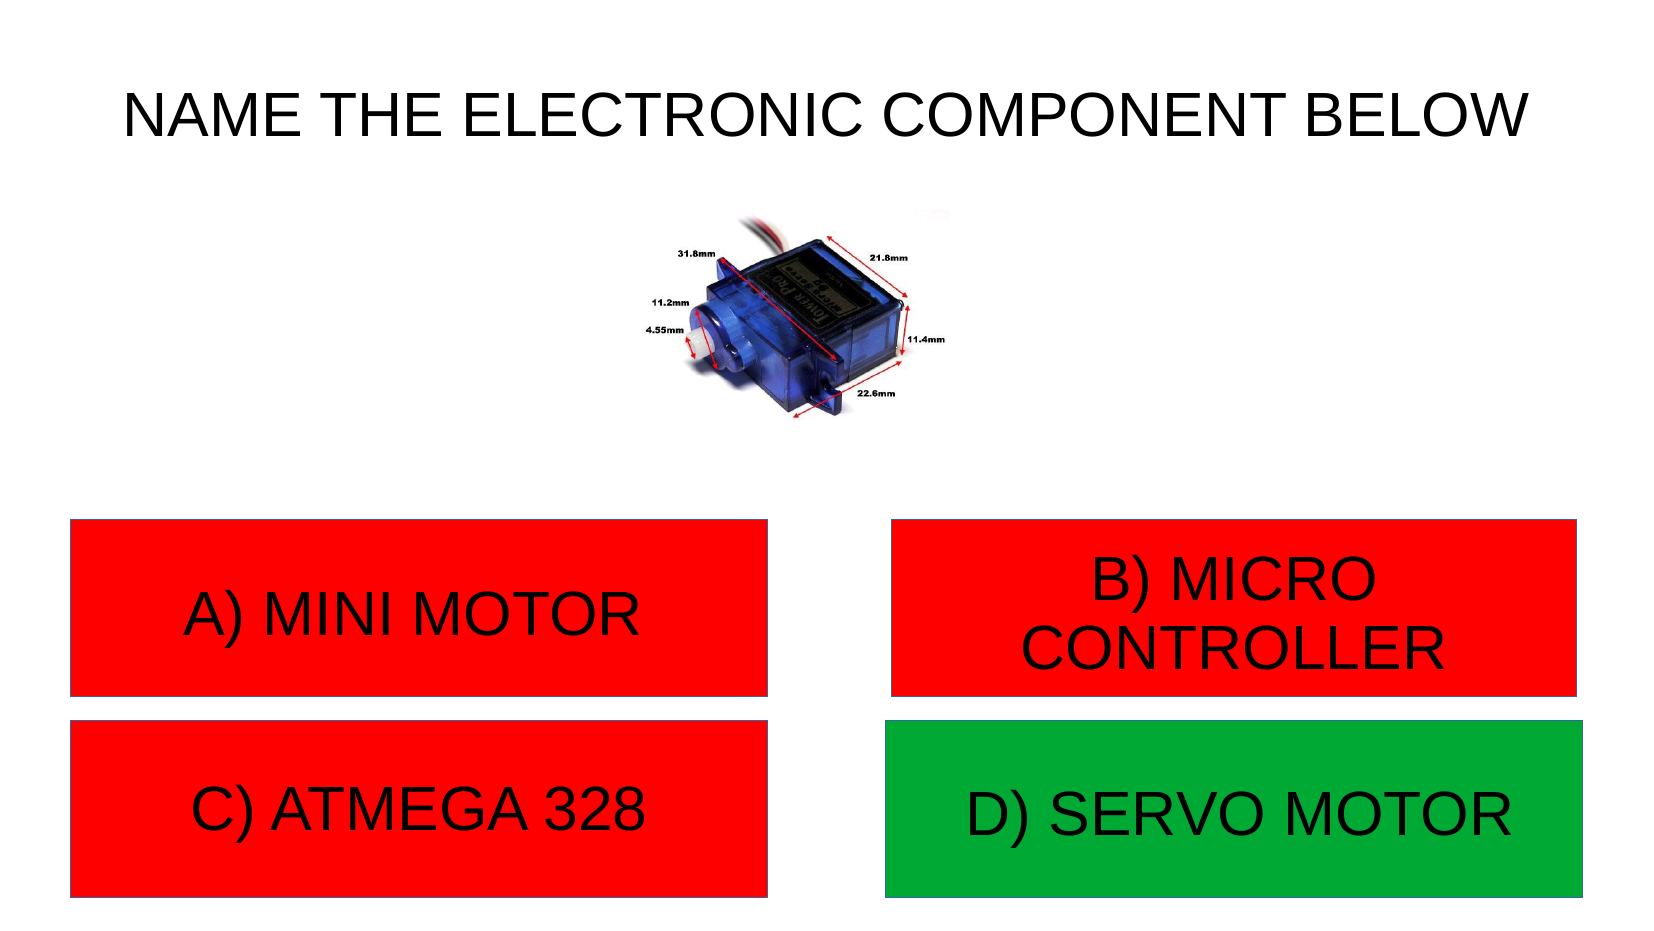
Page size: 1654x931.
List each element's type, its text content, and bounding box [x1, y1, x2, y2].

text_box [70, 519, 768, 697]
title D) SERVO MOTOR [891, 736, 1589, 892]
text_box [891, 519, 1577, 697]
title NAME THE ELECTRONIC COMPONENT BELOW [82, 37, 1571, 193]
title B) MICRO CONTROLLER [909, 535, 1560, 692]
title C) ATMEGA 328 [70, 730, 768, 886]
text_box [885, 720, 1583, 898]
title A) MINI MOTOR [70, 535, 756, 691]
text_box [70, 886, 768, 898]
text_box [70, 720, 768, 730]
picture [608, 141, 981, 514]
